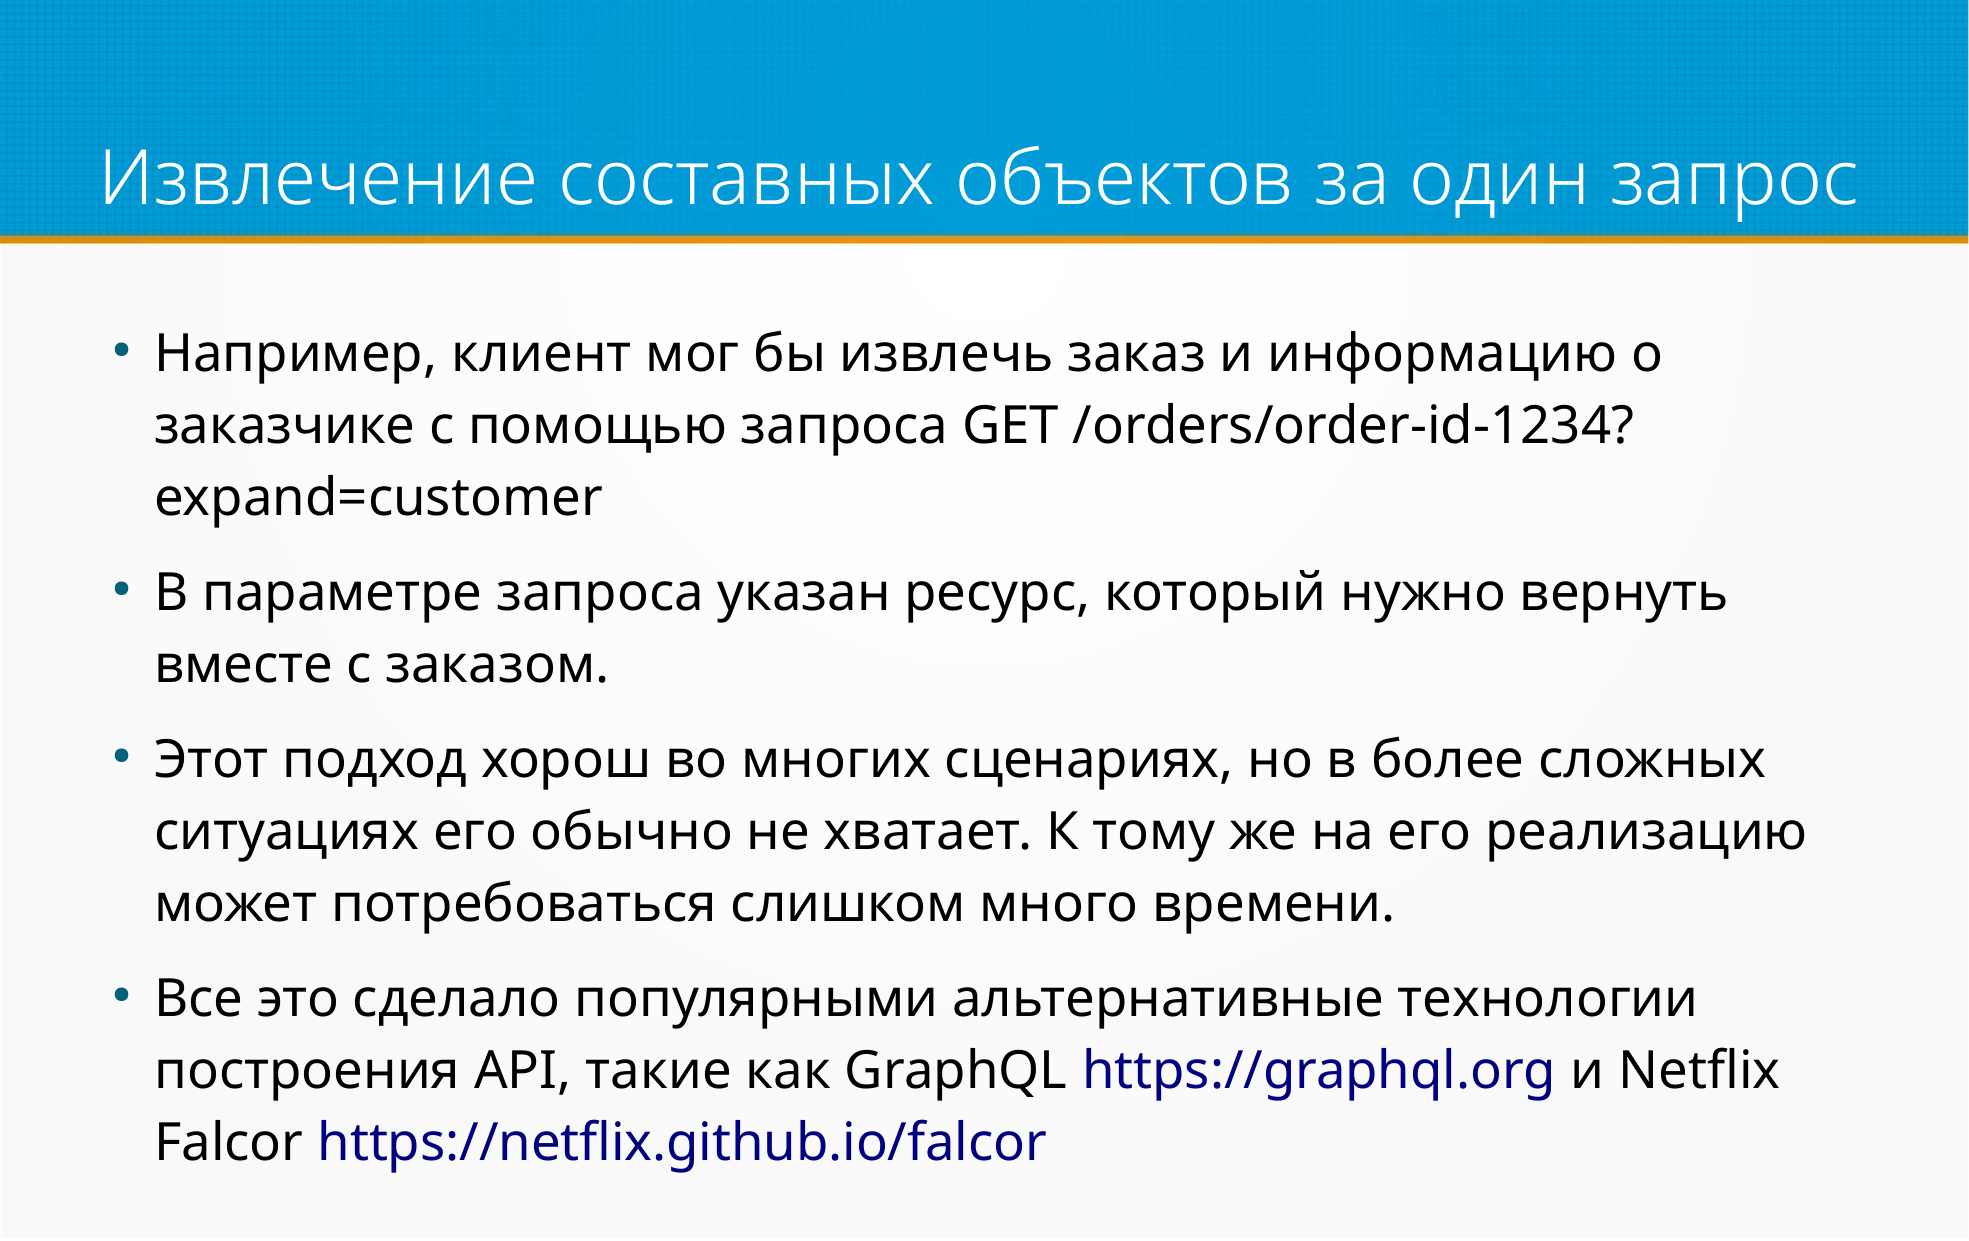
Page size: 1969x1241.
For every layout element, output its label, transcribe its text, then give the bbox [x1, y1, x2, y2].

title Извлечение составных объектов за один запрос [98, 19, 1870, 227]
picture [0, 233, 1969, 1241]
list Например, клиент мог бы извлечь заказ и информацию о заказчике с помощью запроса GET /orders/order-id-1234?expand=customer В параметре запроса указан ресурс, который нужно вернуть вместе с заказом. Этот подход хорош во многих сценариях, но в более сложных ситуациях его обычно не хватает. К тому же на его реализацию может потребоваться слишком много времени. Все это сделало популярными альтернативные технологии построения API, такие как GraphQL https://graphql.org и Netflix Falcor https://netflix.github.io/falcor [98, 315, 1861, 1182]
